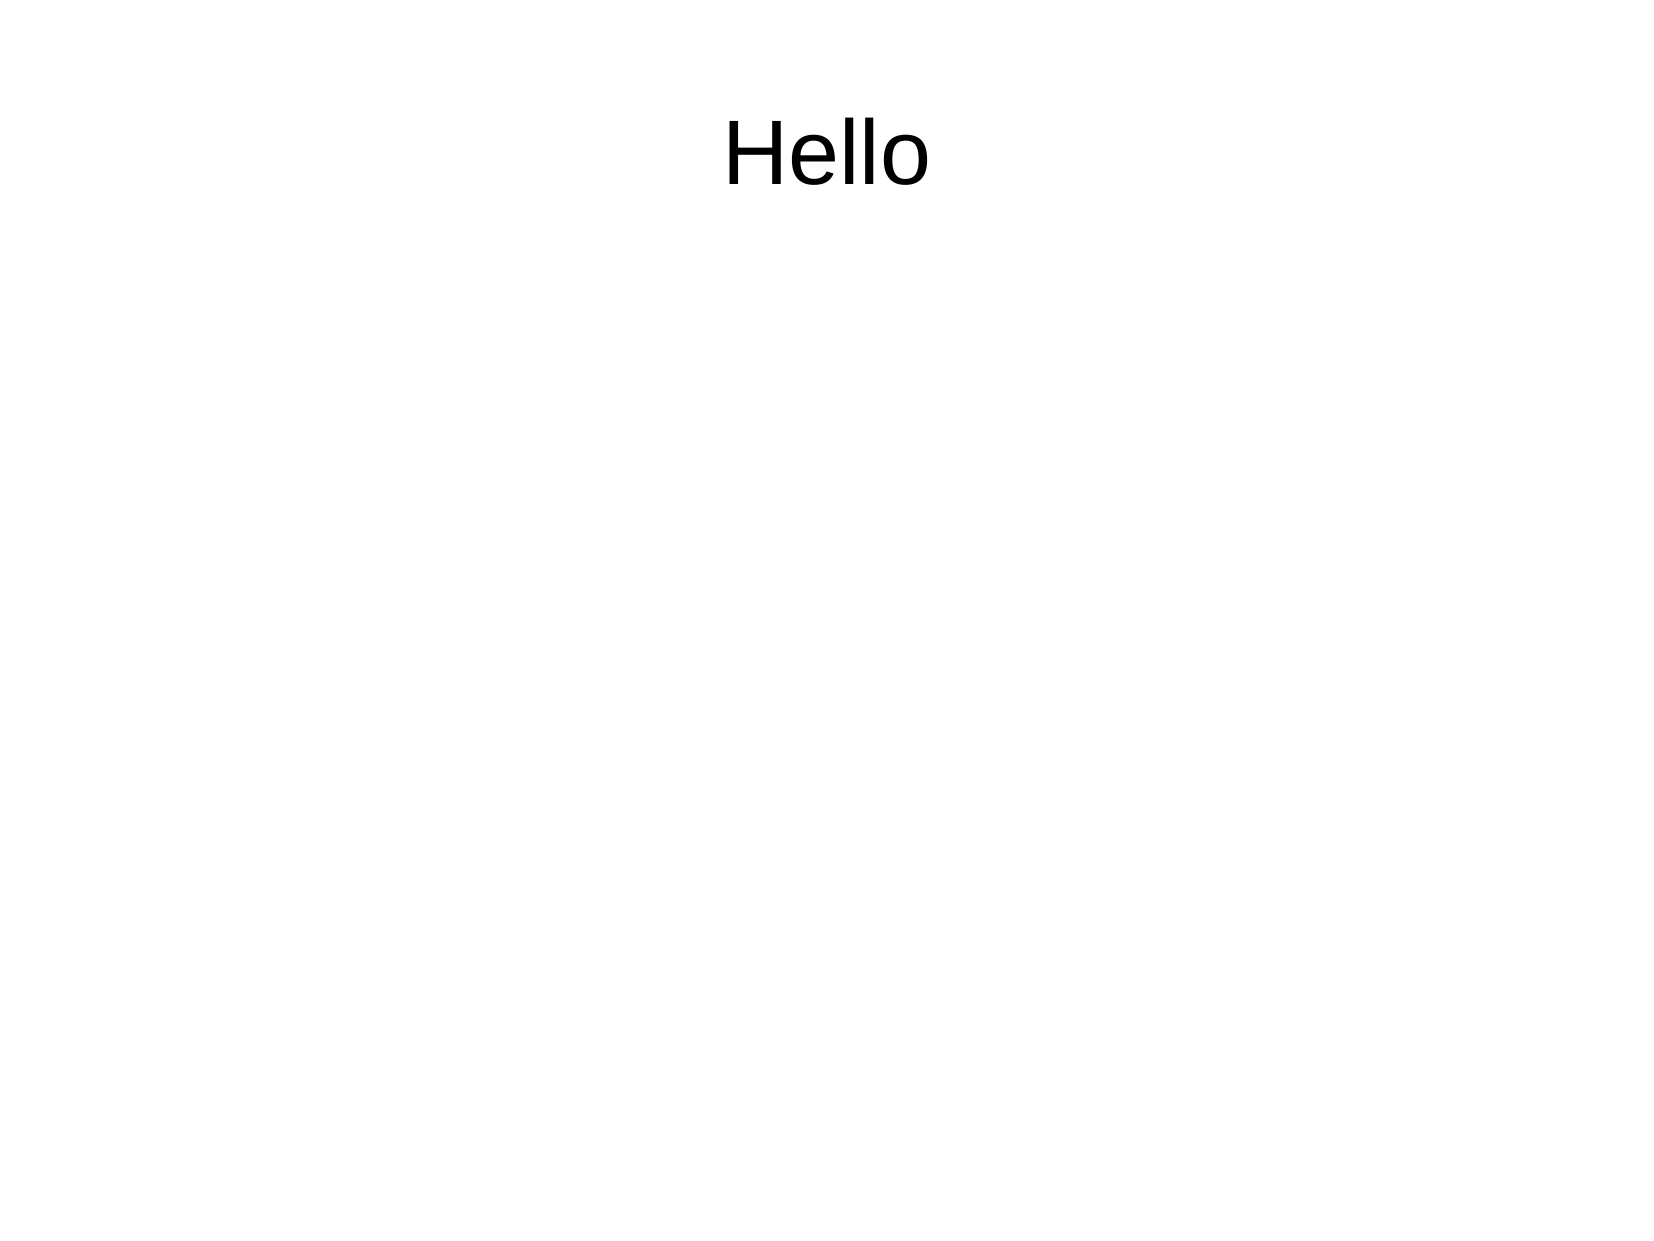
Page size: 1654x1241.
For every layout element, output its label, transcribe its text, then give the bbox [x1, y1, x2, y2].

title Hello [82, 49, 1571, 257]
